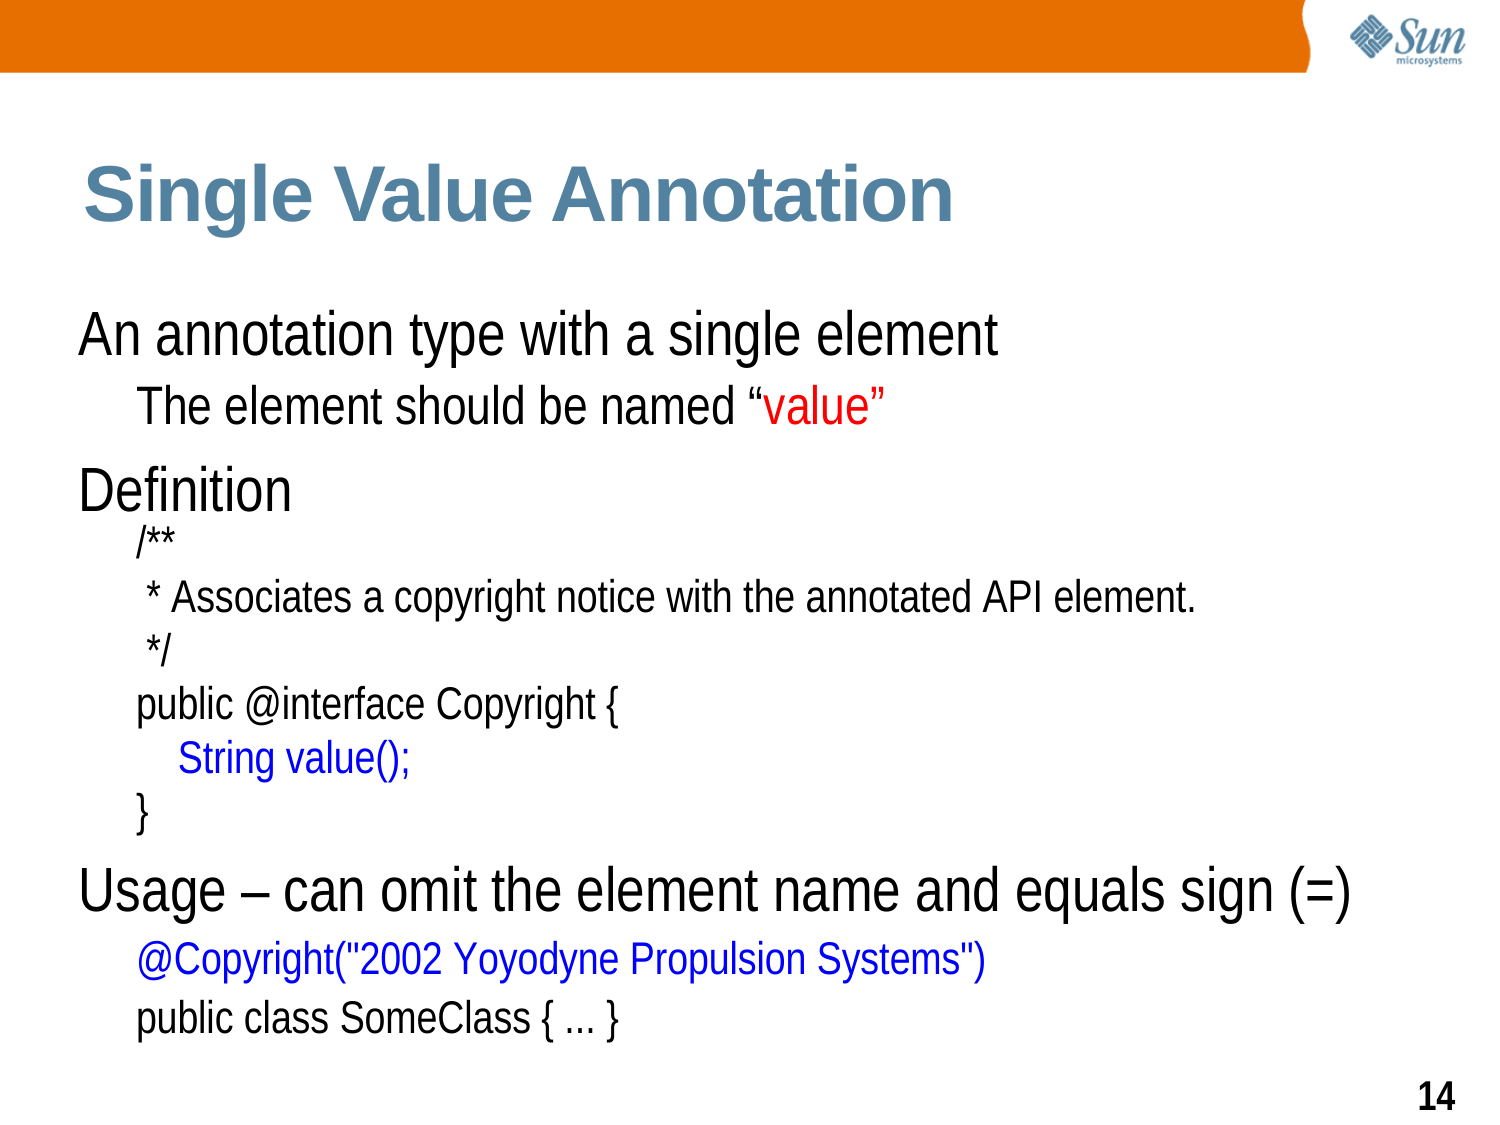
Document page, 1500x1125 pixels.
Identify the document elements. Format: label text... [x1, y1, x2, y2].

picture [0, 0, 1500, 75]
list An annotation type with a single element The element should be named “value” Definition /** * Associates a copyright notice with the annotated API element. */ public @interface Copyright { String value(); } Usage – can omit the element name and equals sign (=) @Copyright("2002 Yoyodyne Propulsion Systems") public class SomeClass { ... } [59, 306, 1447, 1125]
title Single Value Annotation [83, 157, 1446, 300]
